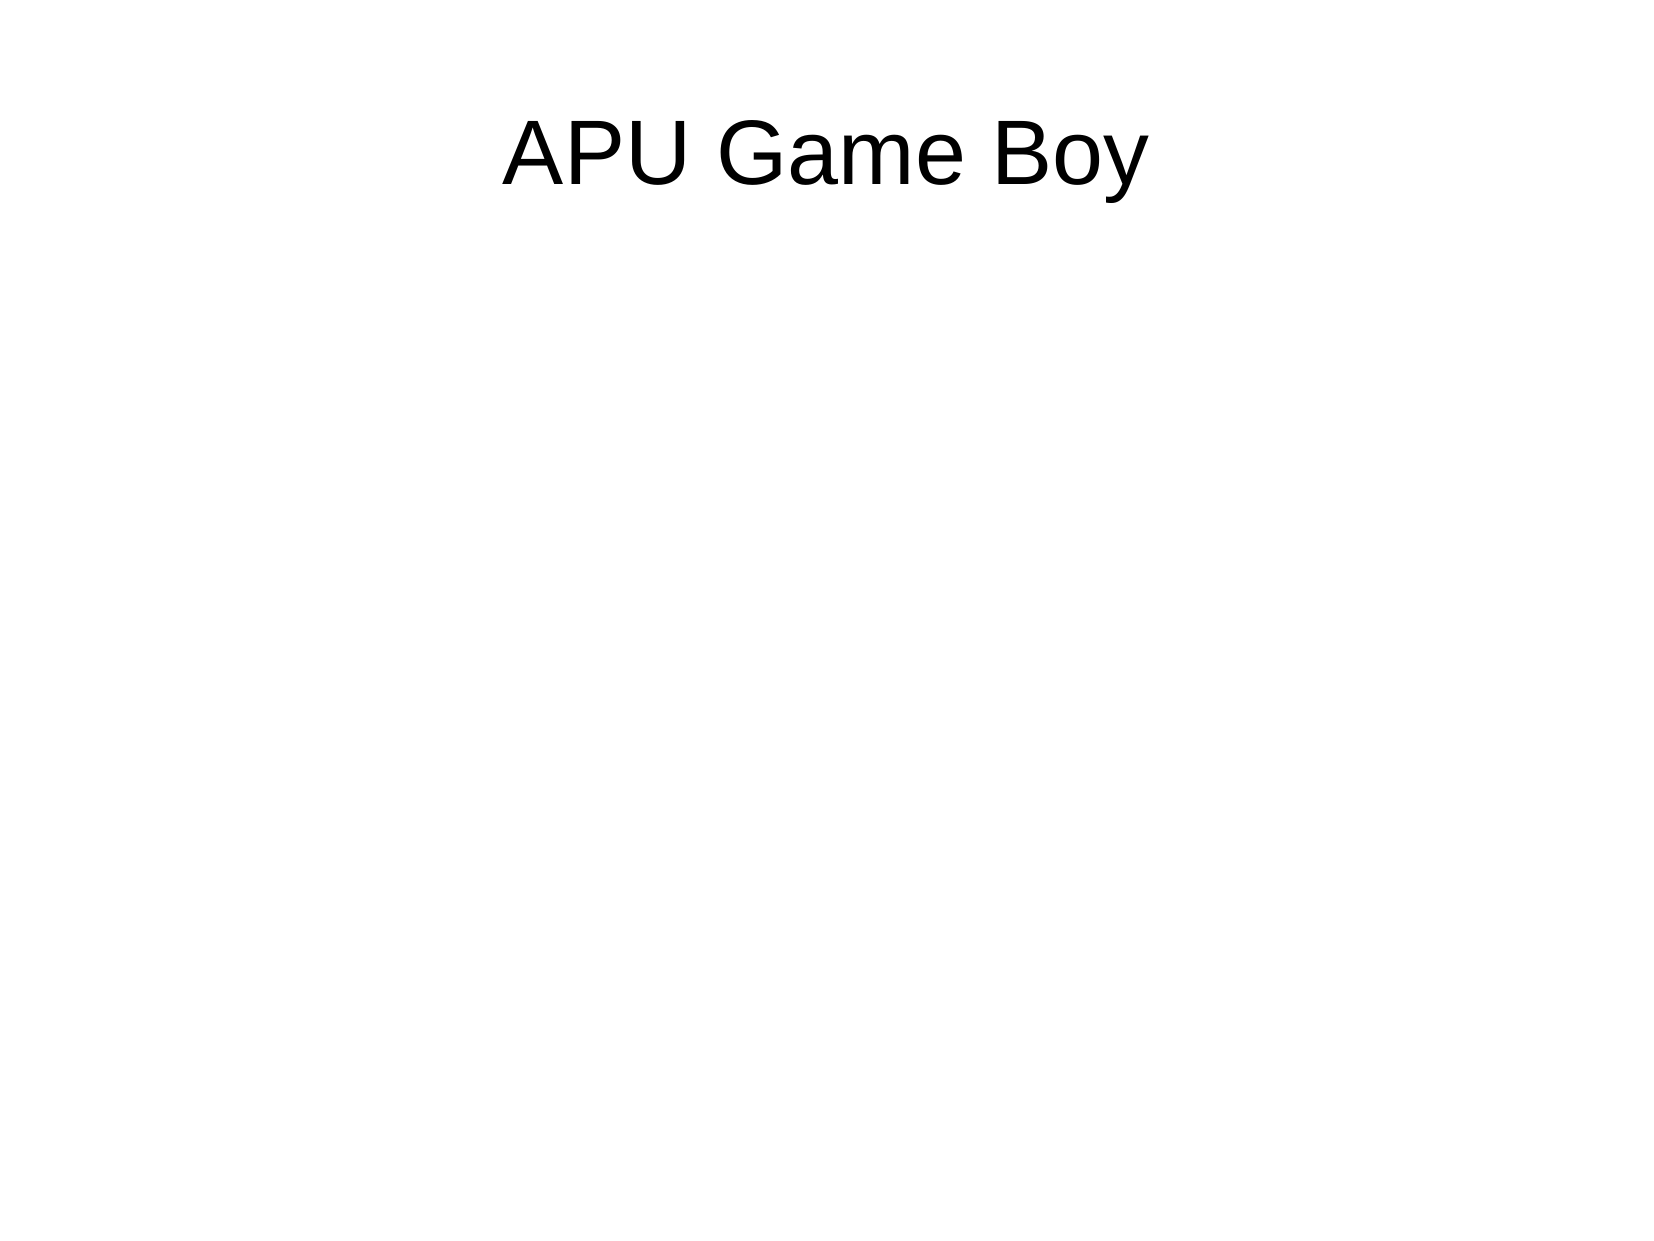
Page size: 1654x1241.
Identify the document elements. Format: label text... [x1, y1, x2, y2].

title APU Game Boy [82, 49, 1571, 257]
